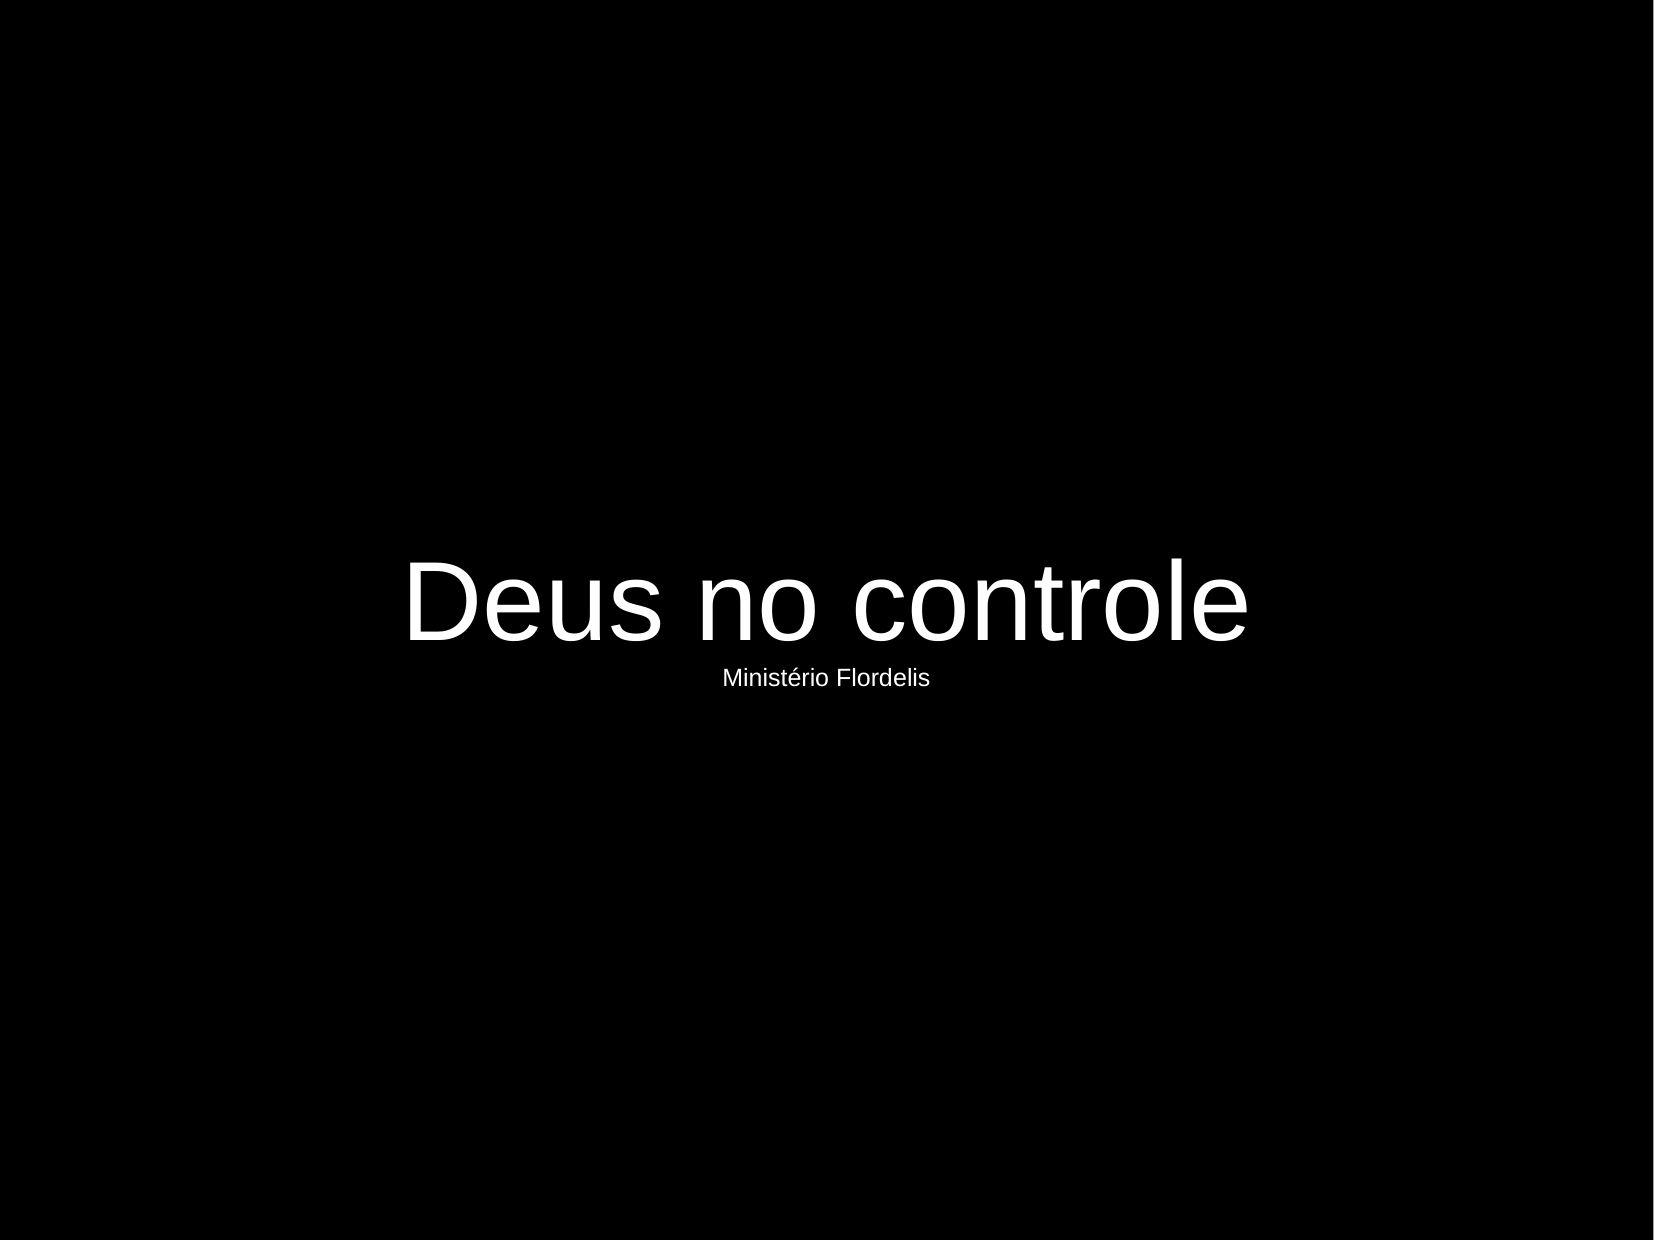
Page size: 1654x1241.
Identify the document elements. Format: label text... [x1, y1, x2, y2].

subtitle Deus no controle Ministério Flordelis [82, 49, 1571, 1182]
